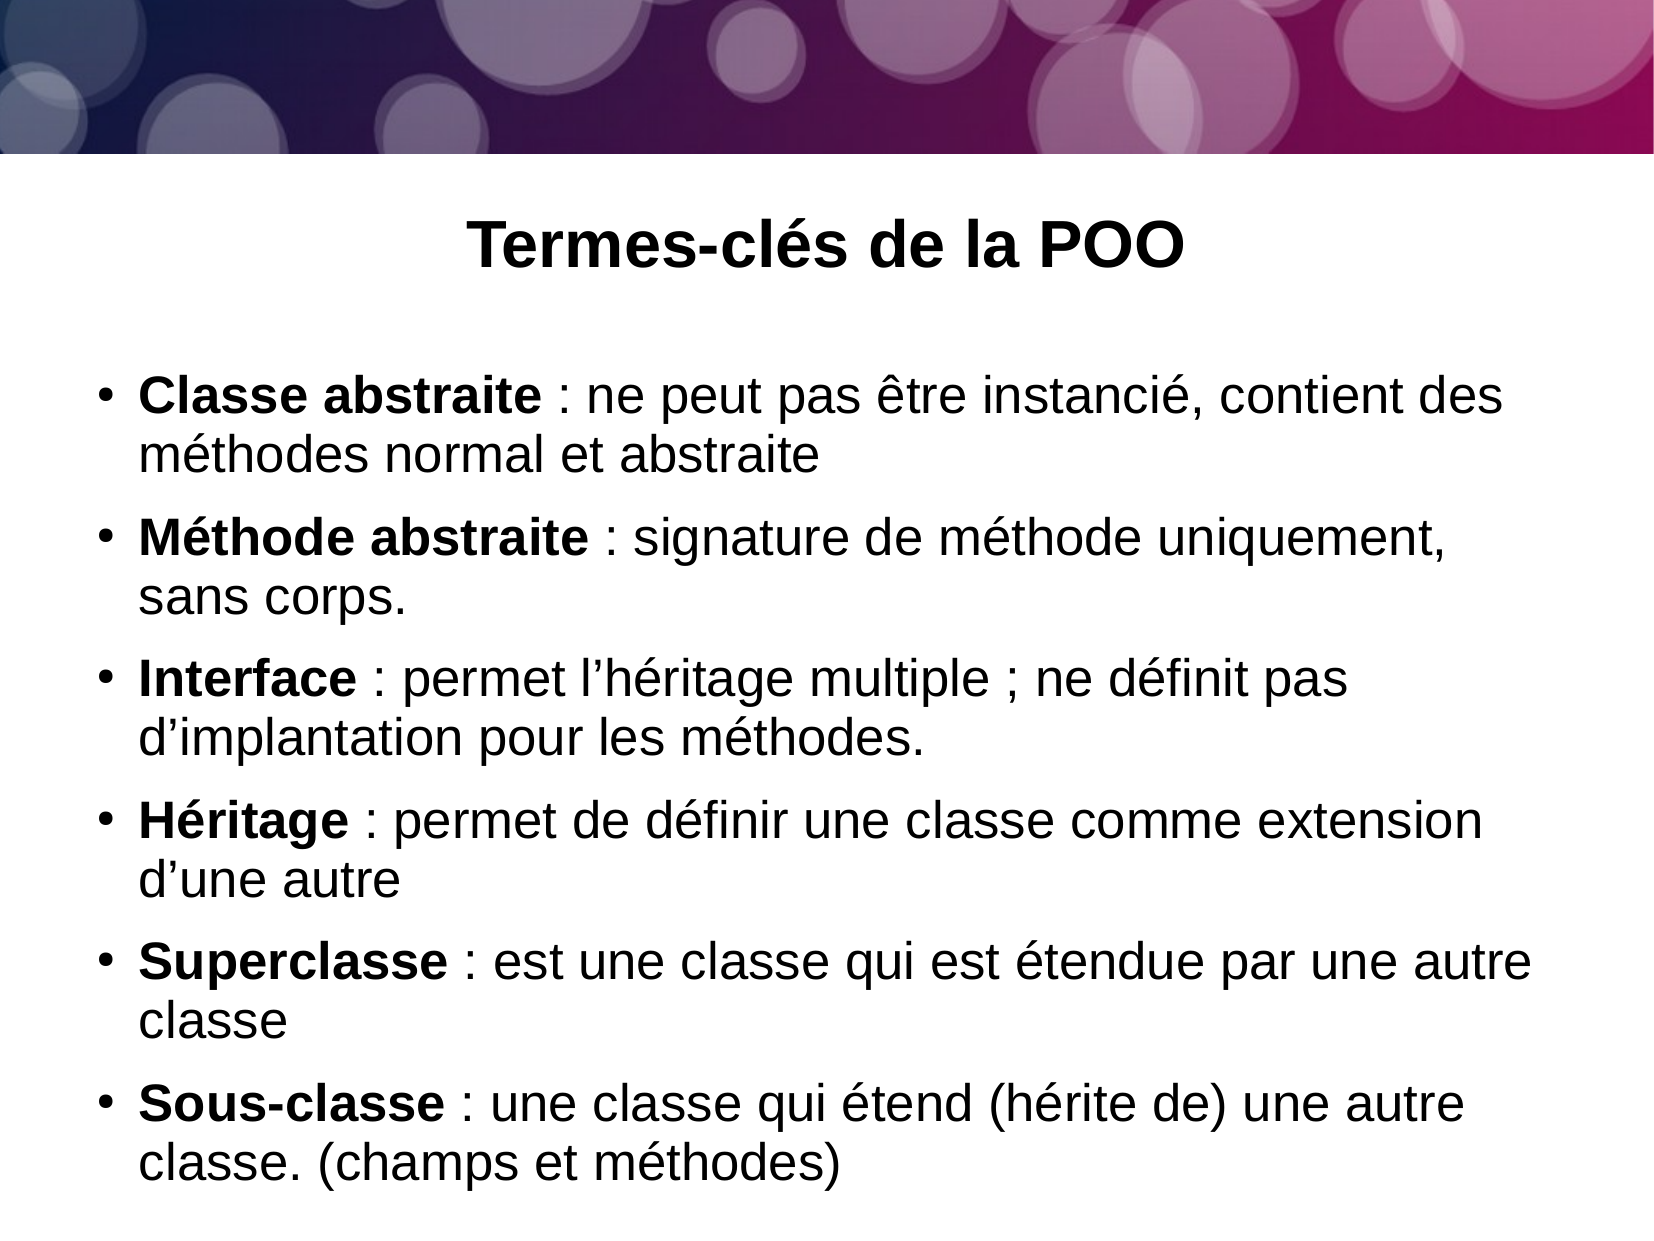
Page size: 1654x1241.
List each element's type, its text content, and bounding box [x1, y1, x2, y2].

list Classe abstraite : ne peut pas être instancié, contient des méthodes normal et abstraite Méthode abstraite : signature de méthode uniquement, sans corps. Interface : permet l’héritage multiple ; ne définit pas d’implantation pour les méthodes. Héritage : permet de définir une classe comme extension d’une autre Superclasse : est une classe qui est étendue par une autre classe Sous-classe : une classe qui étend (hérite de) une autre classe. (champs et méthodes) [82, 366, 1571, 1193]
title Termes-clés de la POO [82, 159, 1571, 331]
picture [0, 0, 1654, 154]
